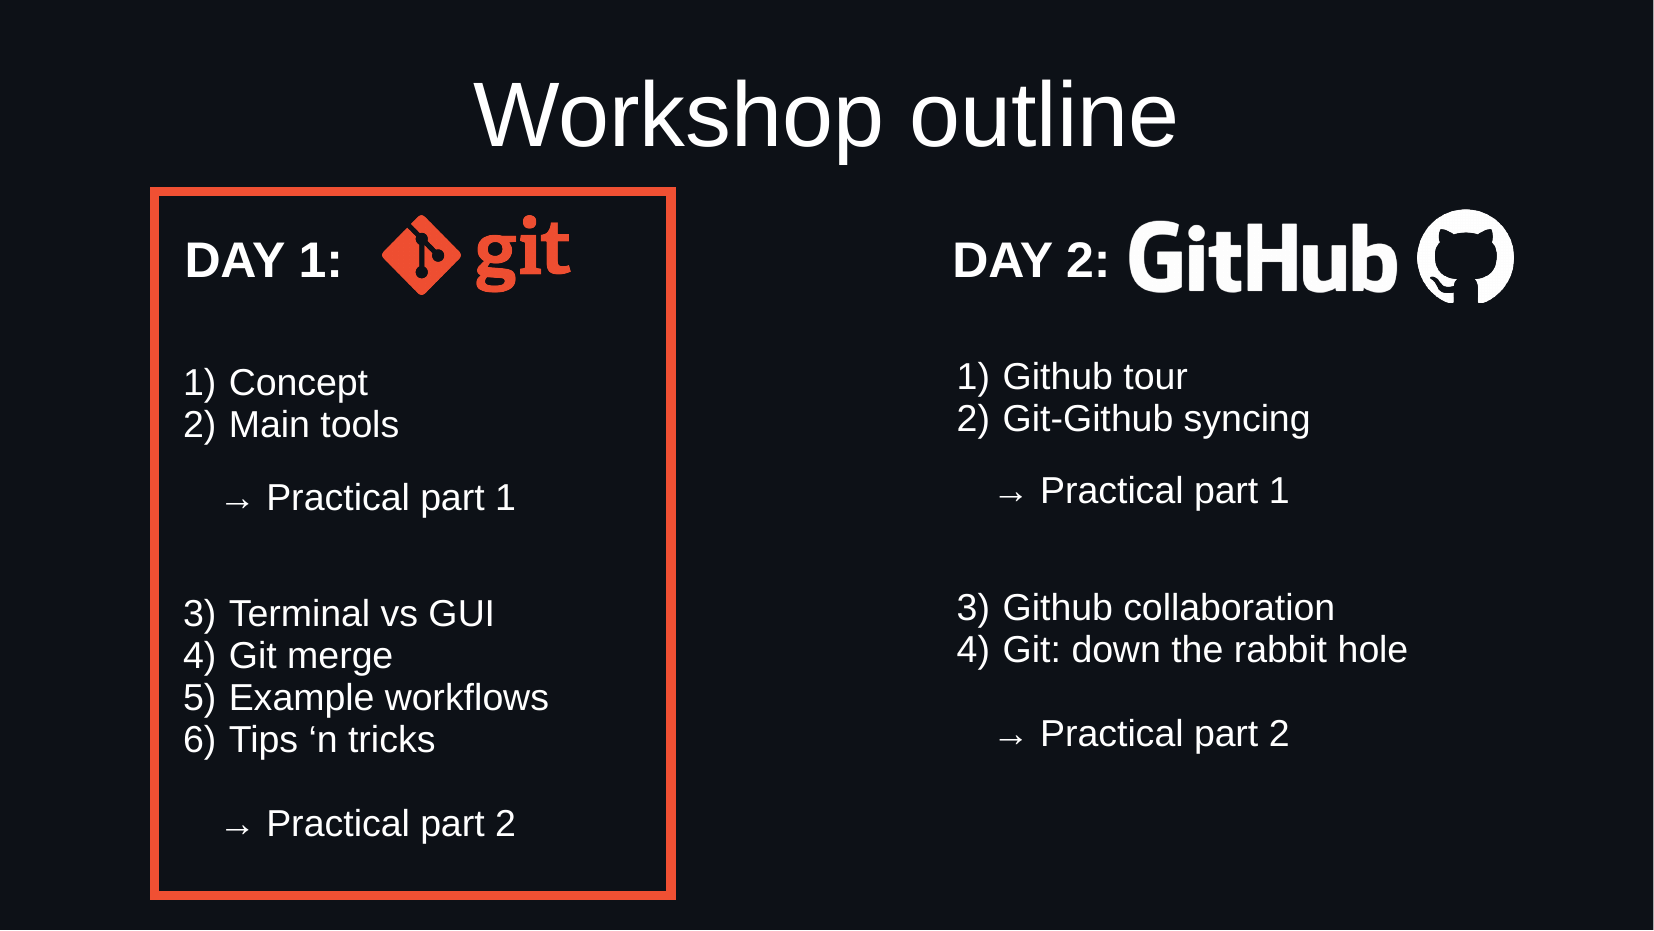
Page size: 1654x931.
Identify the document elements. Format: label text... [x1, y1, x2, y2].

picture [382, 215, 571, 295]
text_box DAY 1: [169, 225, 372, 296]
text_box [150, 187, 676, 900]
subtitle Concept Main tools → Practical part 1 Terminal vs GUI Git merge Example workflows Tips ‘n tricks → Practical part 2 [183, 340, 666, 866]
text_box DAY 2: [937, 225, 1140, 296]
text_box Github tour Git-Github syncing → Practical part 1 Github collaboration Git: down the rabbit hole → Practical part 2 [956, 355, 1463, 923]
title Workshop outline [82, 37, 1571, 193]
picture [1108, 194, 1514, 321]
